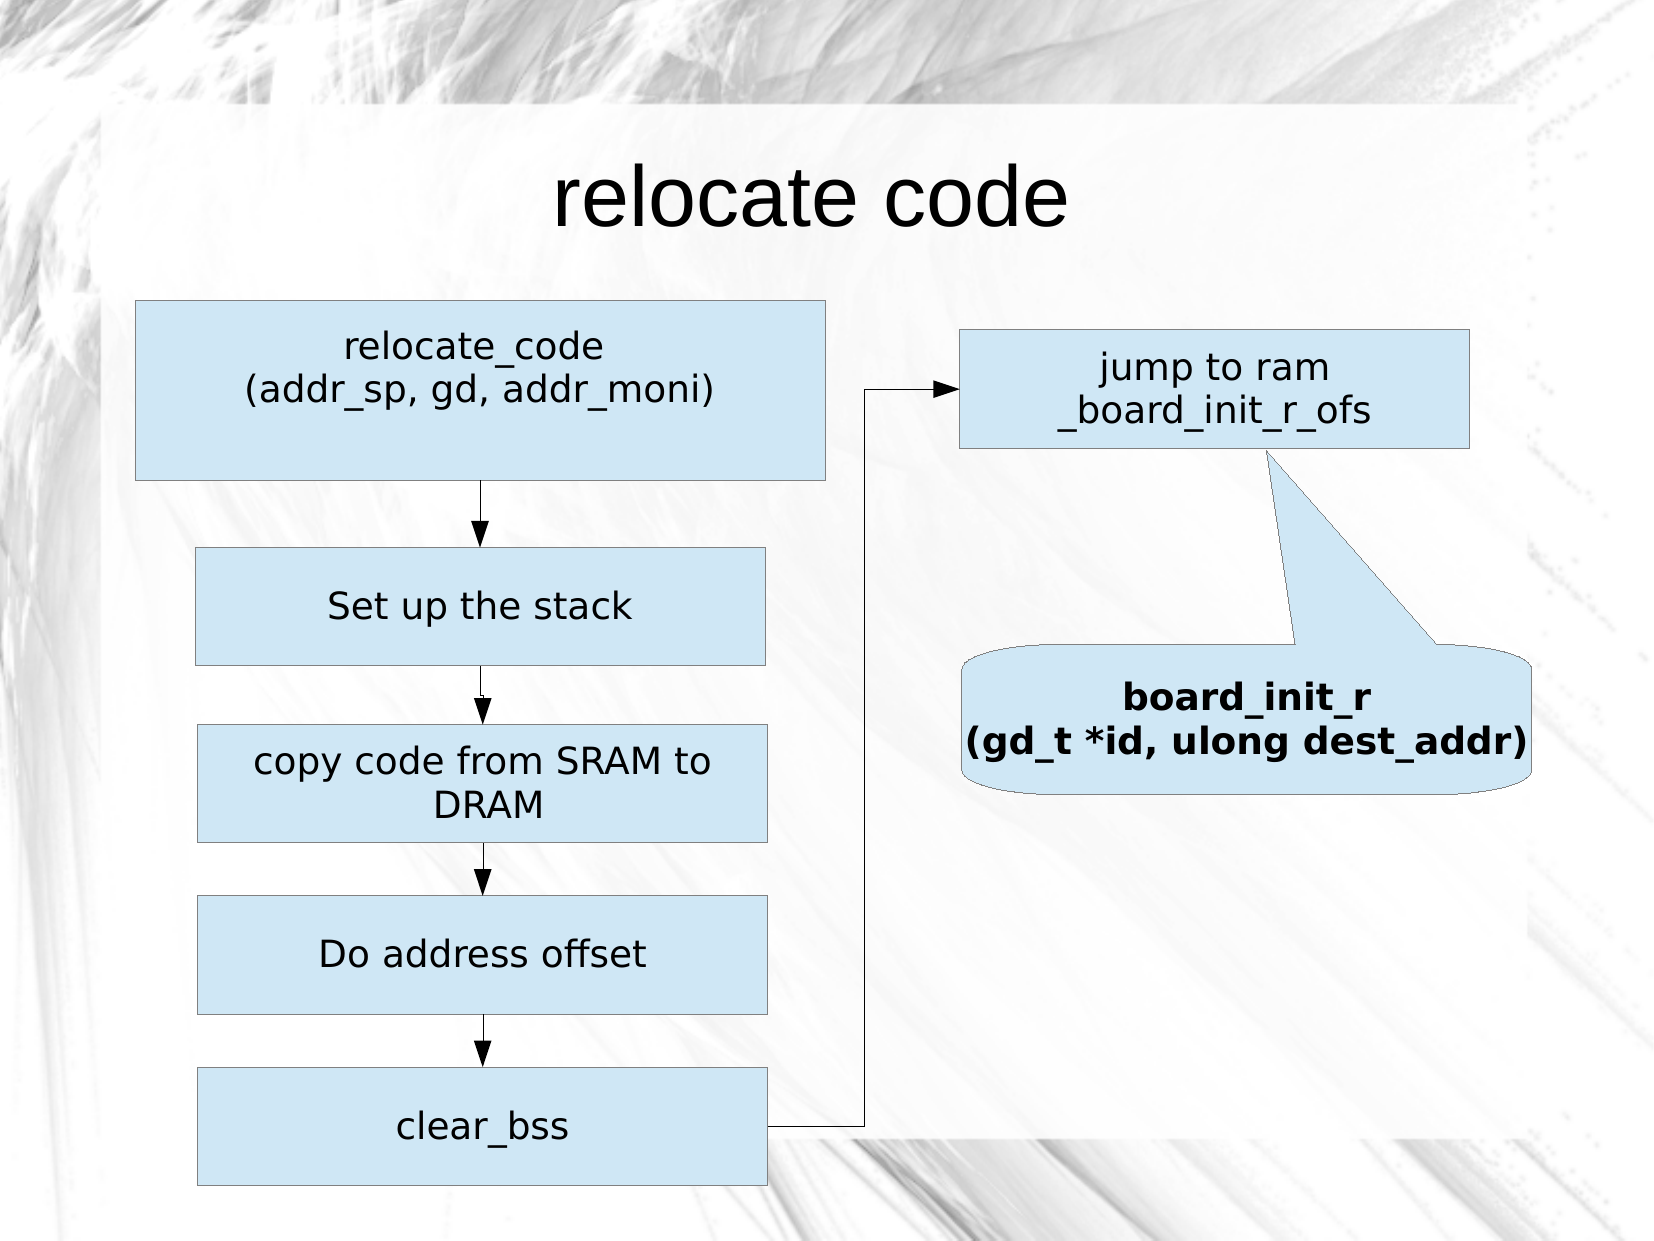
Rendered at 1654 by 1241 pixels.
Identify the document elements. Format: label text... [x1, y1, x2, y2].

picture [0, 0, 1654, 1241]
text_box board_init_r (gd_t *id, ulong dest_addr) [961, 450, 1532, 795]
text_box clear_bss [197, 1067, 768, 1186]
text_box copy code from SRAM to DRAM [197, 724, 768, 843]
text_box Do address offset [197, 895, 768, 1015]
text_box jump to ram _board_init_r_ofs [959, 329, 1470, 449]
text_box Set up the stack [195, 547, 766, 666]
text_box relocate_code (addr_sp, gd, addr_moni) [135, 300, 826, 481]
title relocate code [118, 112, 1506, 281]
